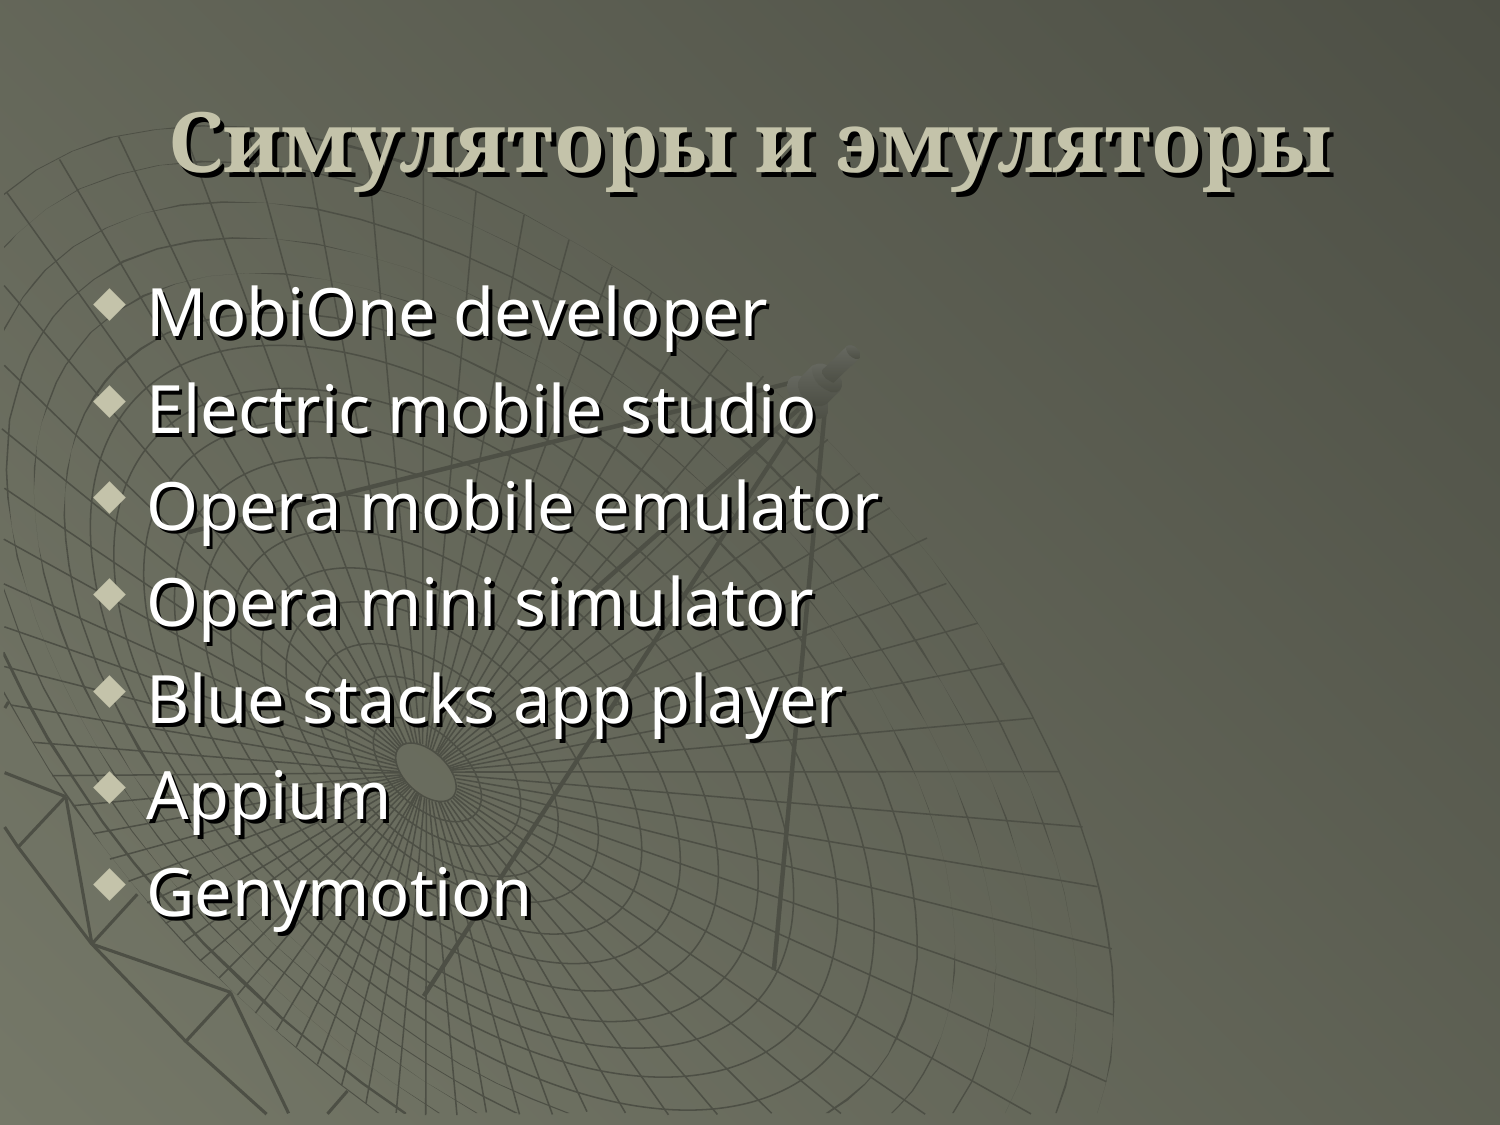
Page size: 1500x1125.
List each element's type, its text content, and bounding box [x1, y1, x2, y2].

title Симуляторы и эмуляторы [75, 21, 1426, 257]
list MobiOne developer Electric mobile studio Opera mobile emulator Opera mini simulator Blue stacks app player Appium Genymotion [75, 262, 1426, 1006]
